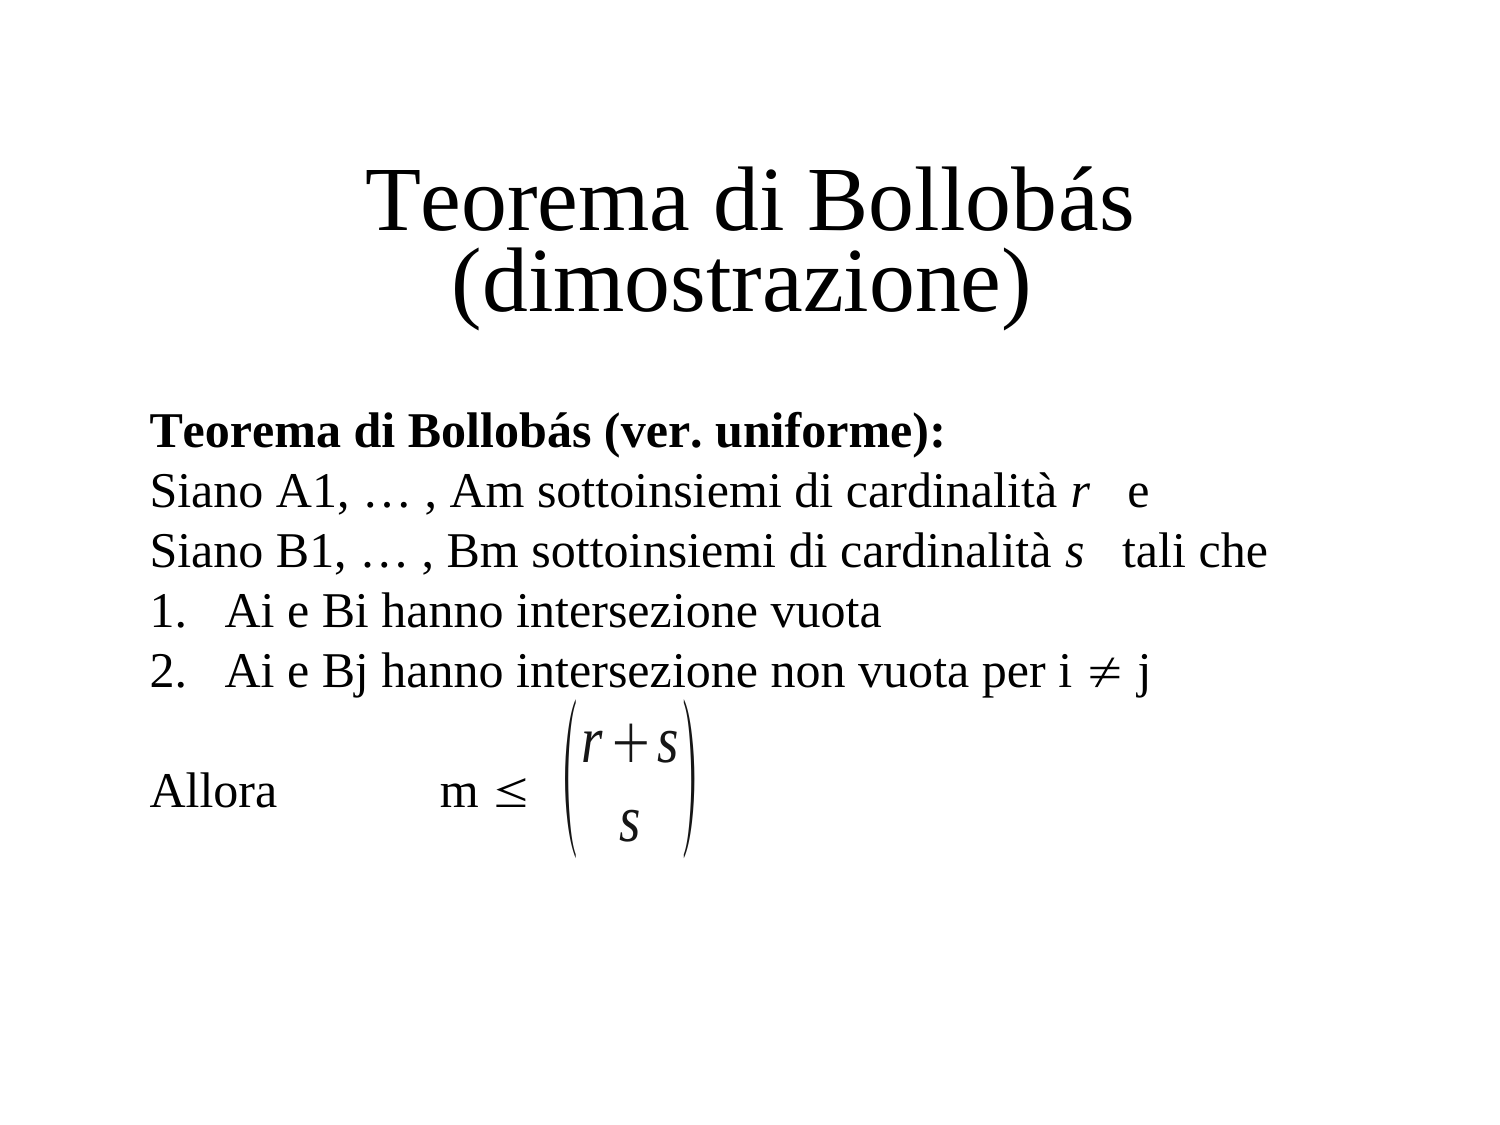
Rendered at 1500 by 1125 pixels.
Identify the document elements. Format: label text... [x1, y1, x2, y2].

chart [547, 696, 713, 863]
title Teorema di Bollobás [112, 99, 1388, 288]
text_box Teorema di Bollobás (ver. uniforme): Siano A1, … , Am sottoinsiemi di cardinalità r e Siano B1, … , Bm sottoinsiemi di cardinalità s tali che Ai e Bi hanno intersezione vuota Ai e Bj hanno intersezione non vuota per i  j Allora m  [134, 389, 1313, 1125]
text_box (dimostrazione) [437, 212, 1049, 338]
